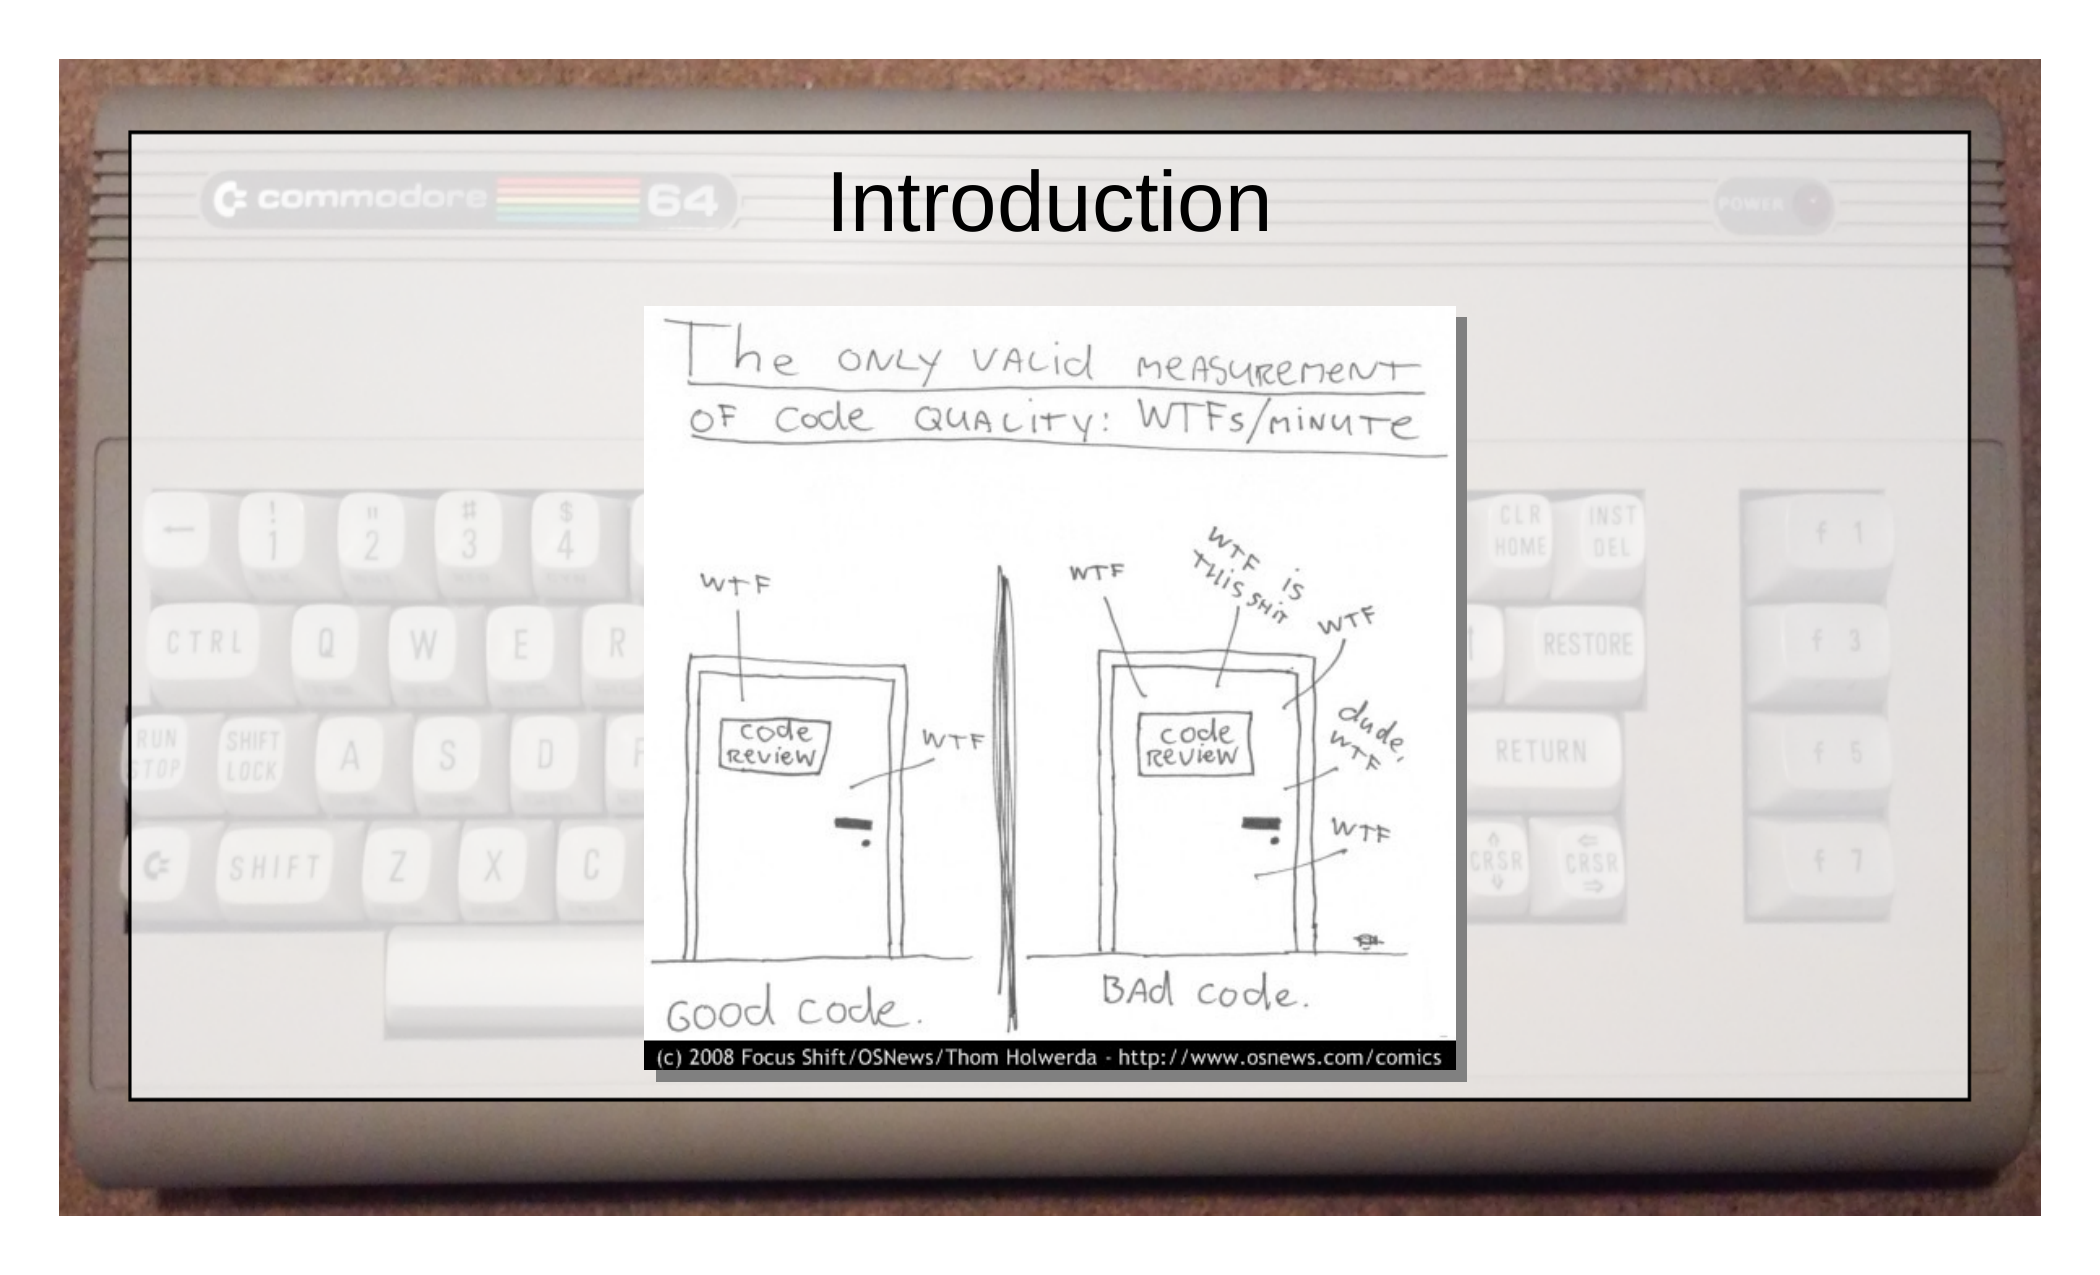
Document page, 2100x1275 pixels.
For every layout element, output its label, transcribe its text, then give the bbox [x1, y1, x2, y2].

picture [59, 59, 2041, 1216]
title Introduction [158, 105, 1942, 299]
